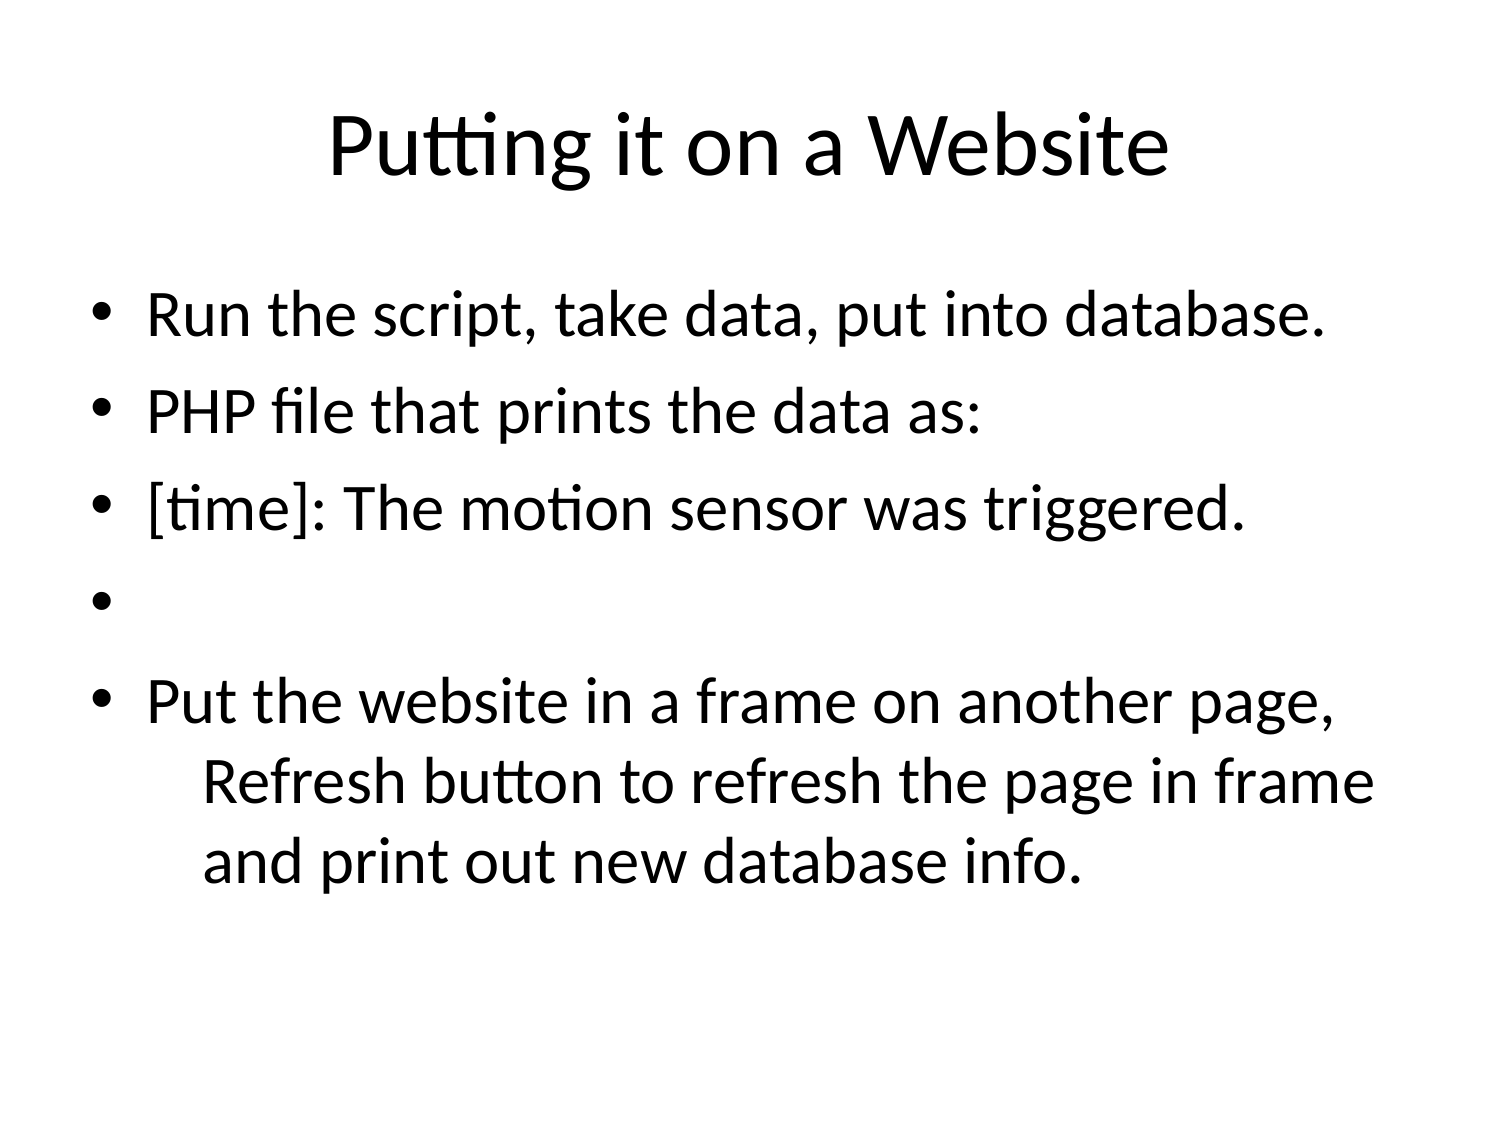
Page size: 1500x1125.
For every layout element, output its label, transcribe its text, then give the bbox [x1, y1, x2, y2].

list Run the script, take data, put into database. PHP file that prints the data as: [time]: The motion sensor was triggered. Put the website in a frame on another page, Refresh button to refresh the page in frame and print out new database info. [75, 262, 1426, 1005]
title Putting it on a Website [75, 45, 1426, 233]
